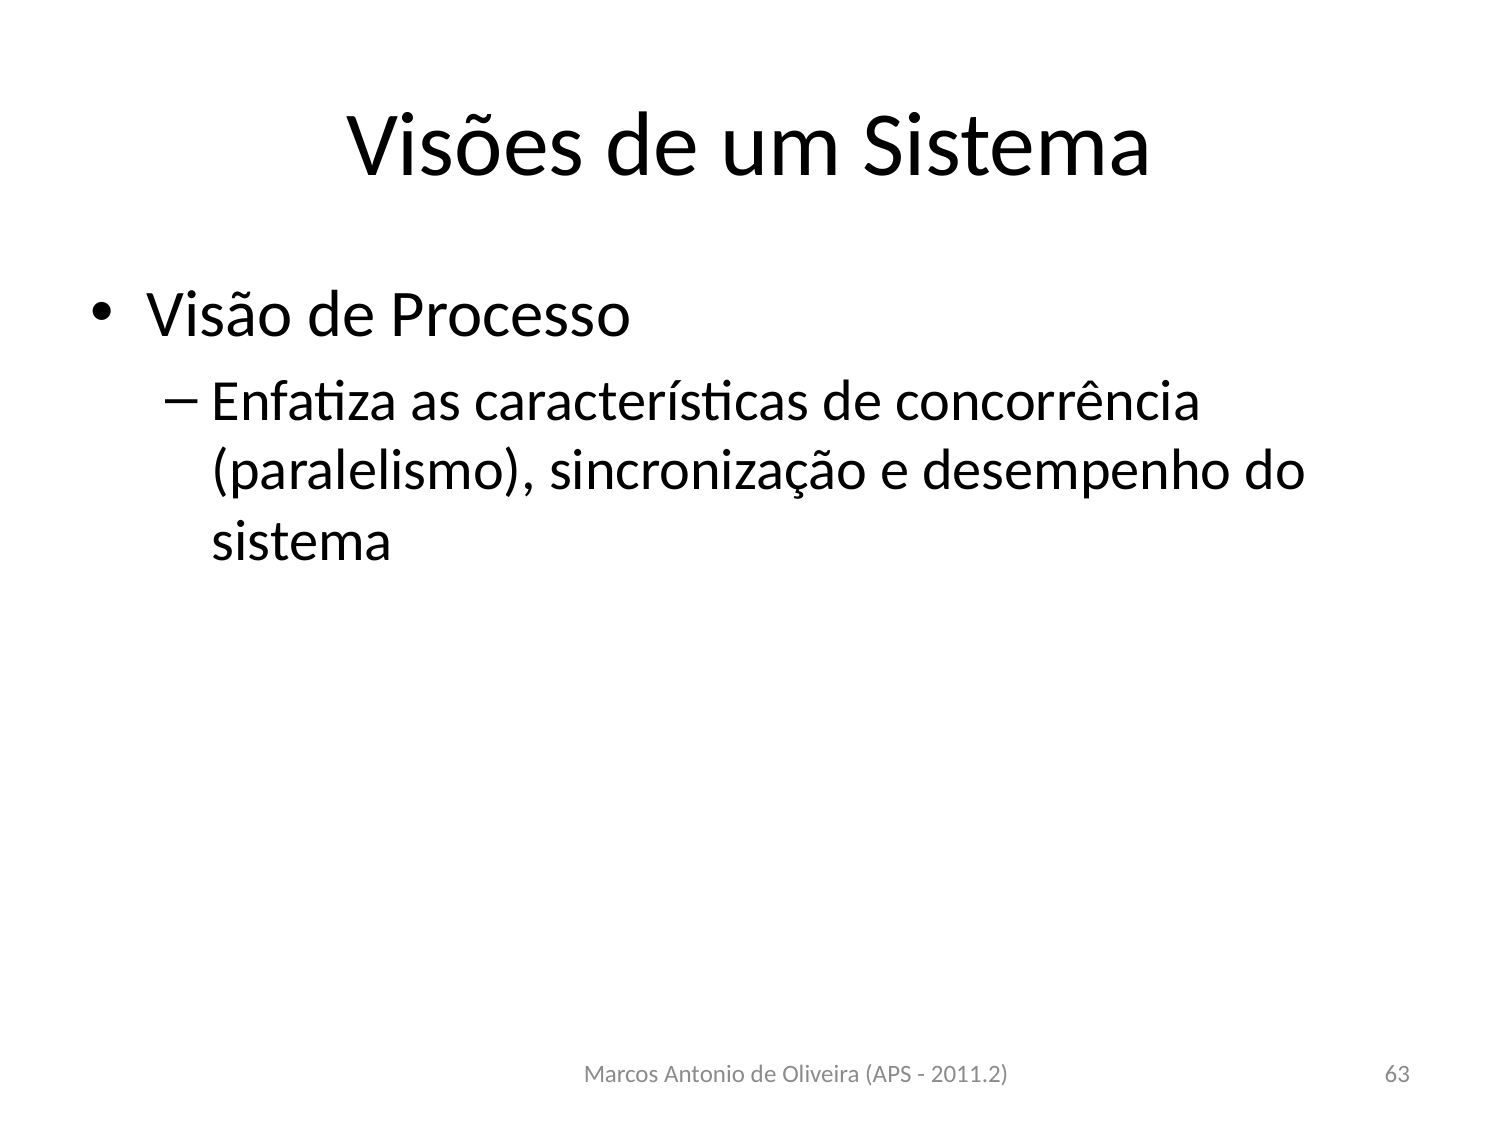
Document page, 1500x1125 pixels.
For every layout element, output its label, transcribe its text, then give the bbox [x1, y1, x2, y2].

title Visões de um Sistema [75, 45, 1425, 233]
slide_number <número> [1074, 1042, 1425, 1103]
list Visão de Processo Enfatiza as características de concorrência (paralelismo), sincronização e desempenho do sistema [75, 262, 1425, 1005]
footer Marcos Antonio de Oliveira (APS - 2011.2) [512, 1042, 1074, 1103]
